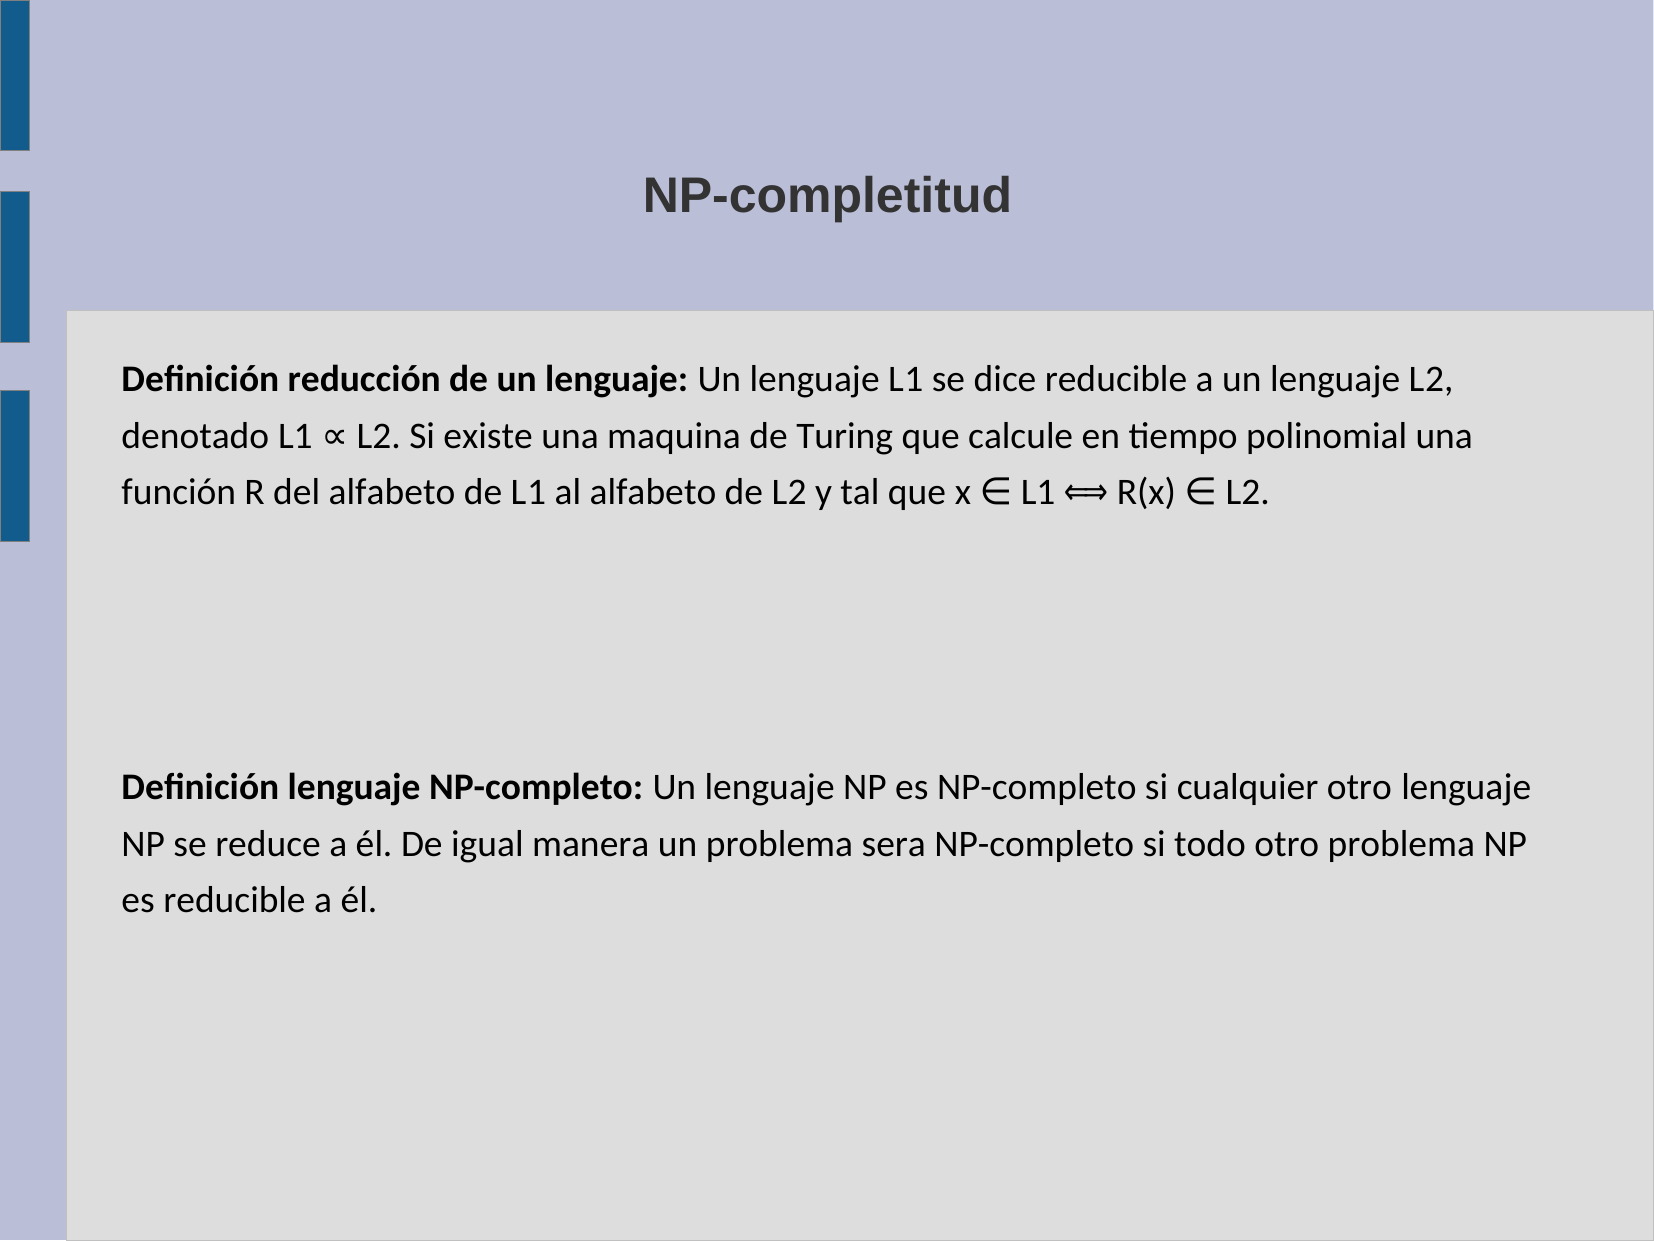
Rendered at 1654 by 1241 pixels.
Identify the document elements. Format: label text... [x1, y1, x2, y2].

list Definición reducción de un lenguaje: Un lenguaje L1 se dice reducible a un lenguaje L2, denotado L1 ∝ L2. Si existe una maquina de Turing que calcule en tiempo polinomial una función R del alfabeto de L1 al alfabeto de L2 y tal que x ∈ L1 ⇐⇒ R(x) ∈ L2. [121, 344, 1534, 718]
title NP-completitud [121, 91, 1534, 299]
list Definición lenguaje NP-completo: Un lenguaje NP es NP-completo si cualquier otro lenguaje NP se reduce a él. De igual manera un problema sera NP-completo si todo otro problema NP es reducible a él. [121, 752, 1534, 1126]
